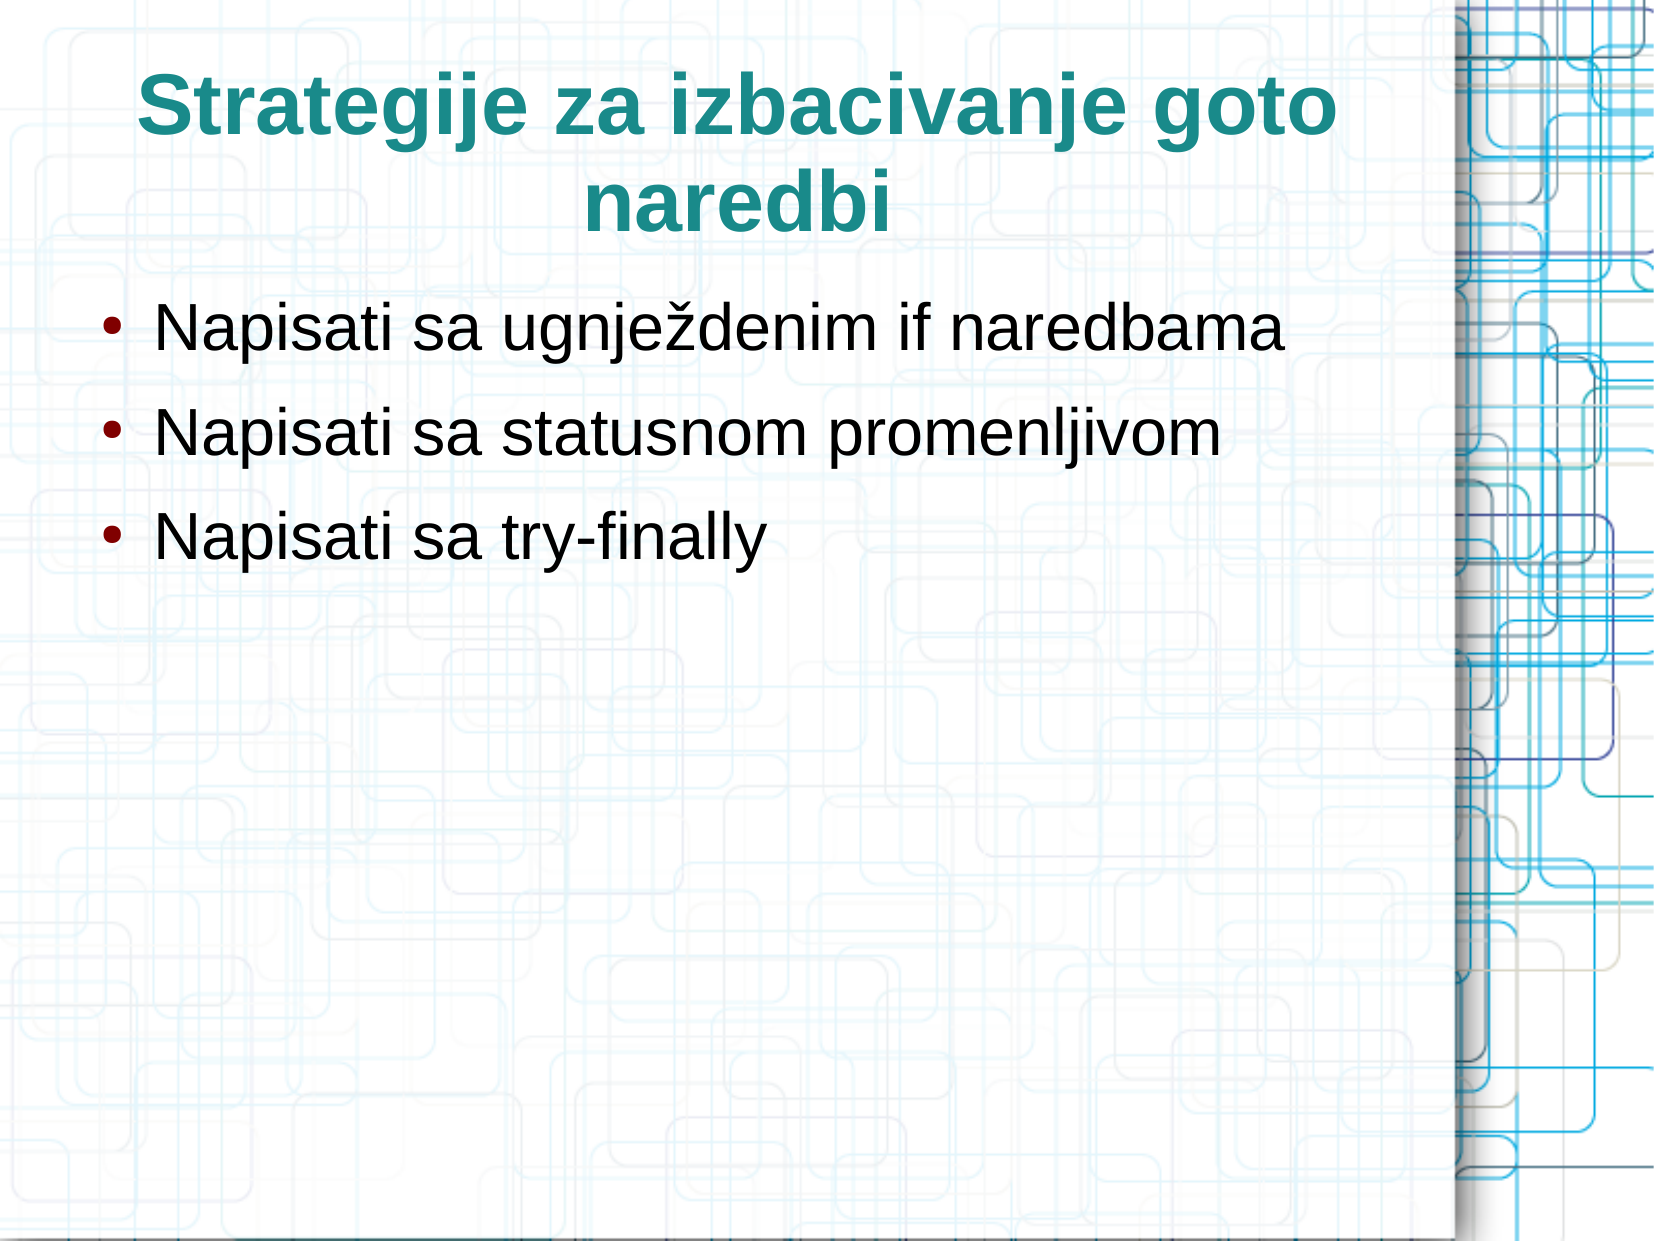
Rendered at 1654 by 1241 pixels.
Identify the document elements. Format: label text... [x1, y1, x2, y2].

title Strategije za izbacivanje goto naredbi [59, 49, 1418, 257]
picture [0, 0, 1654, 1241]
list Napisati sa ugnježdenim if naredbama Napisati sa statusnom promenljivom Napisati sa try-finally [82, 290, 1418, 1109]
